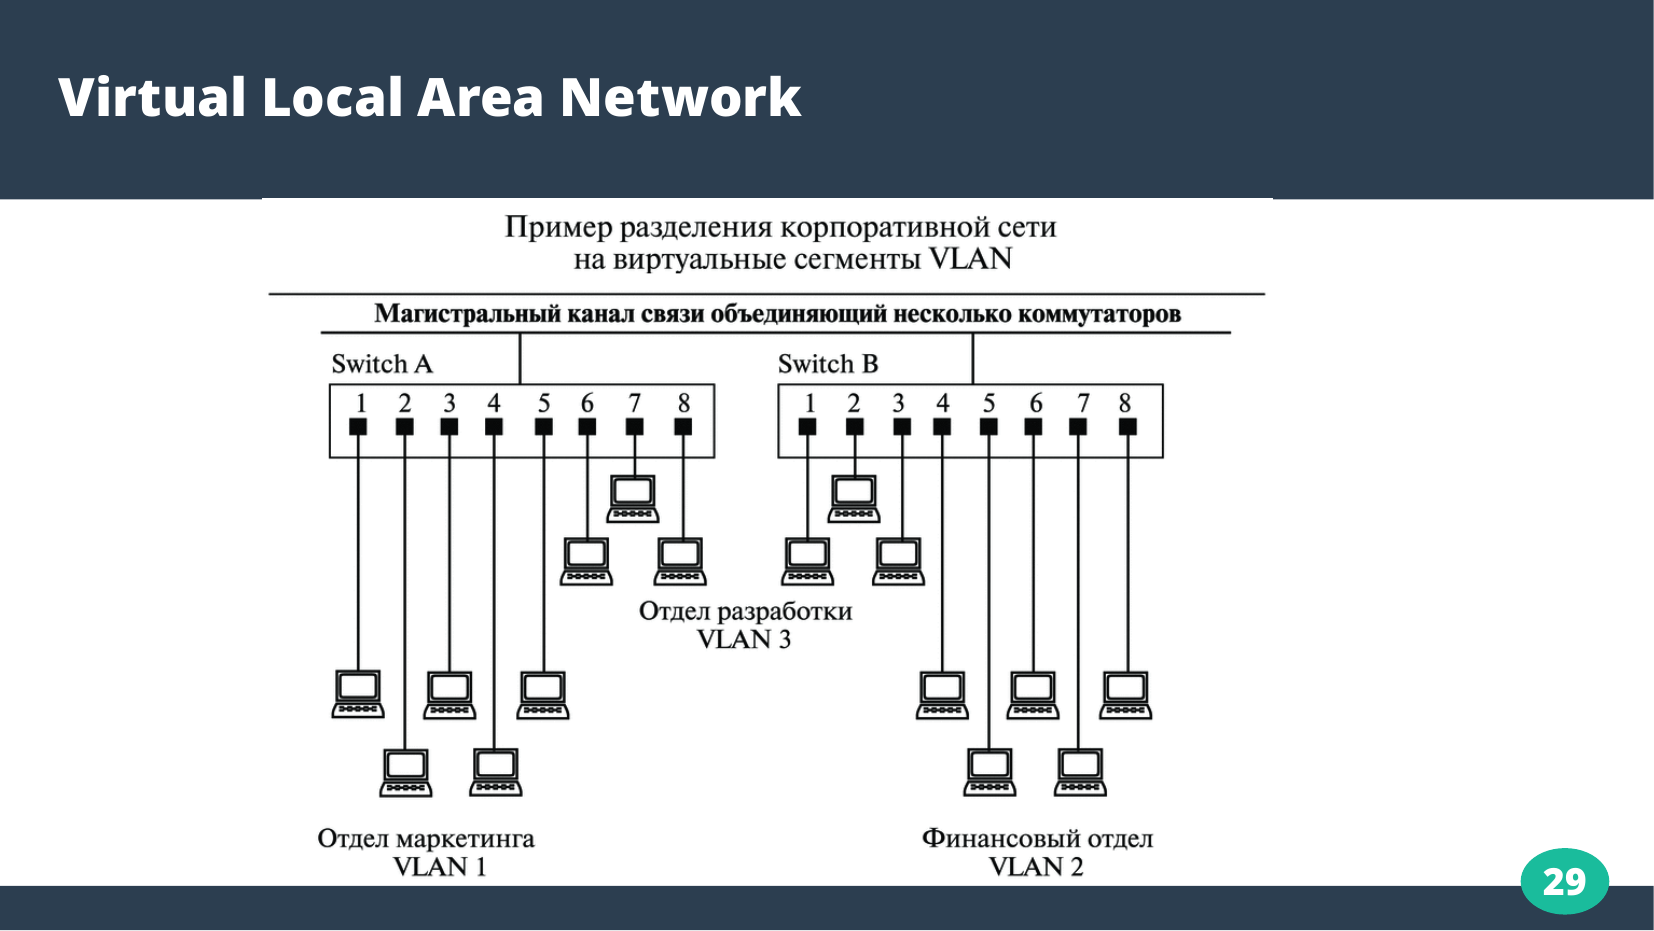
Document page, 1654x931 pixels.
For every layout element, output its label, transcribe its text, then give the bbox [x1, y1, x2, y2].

title Virtual Local Area Network [59, 37, 1595, 155]
picture [262, 198, 1273, 886]
